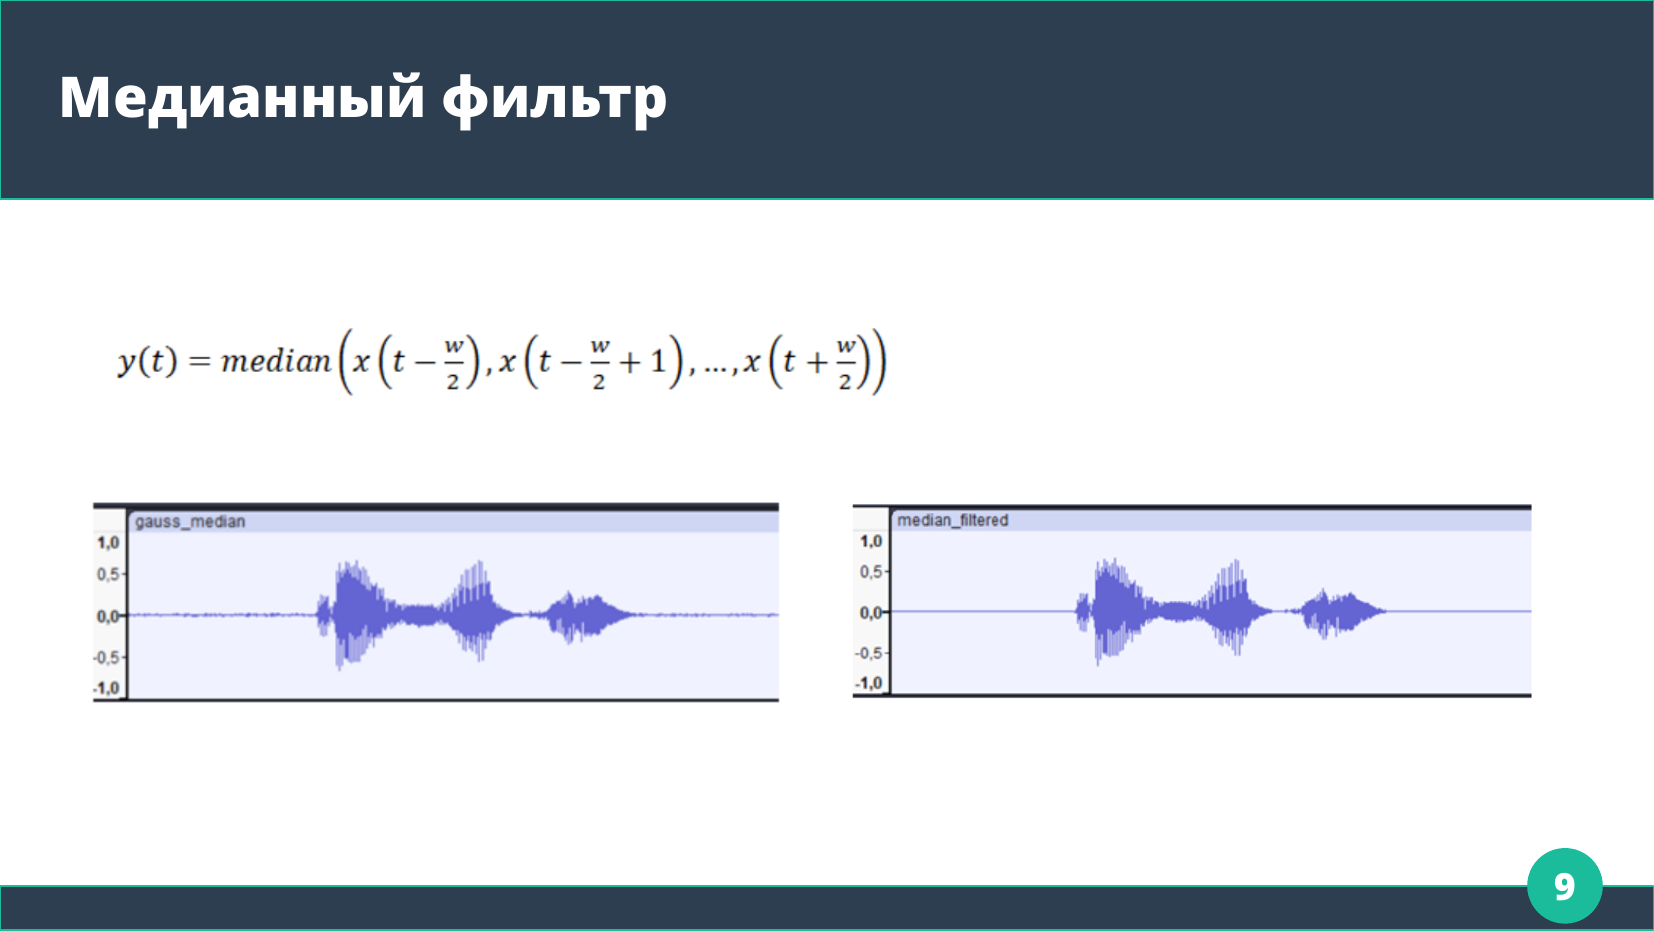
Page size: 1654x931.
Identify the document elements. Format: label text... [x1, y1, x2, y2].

picture [113, 308, 897, 408]
picture [843, 494, 1551, 707]
picture [86, 488, 794, 710]
list [59, 243, 1595, 864]
title Медианный фильтр [59, 37, 1595, 156]
